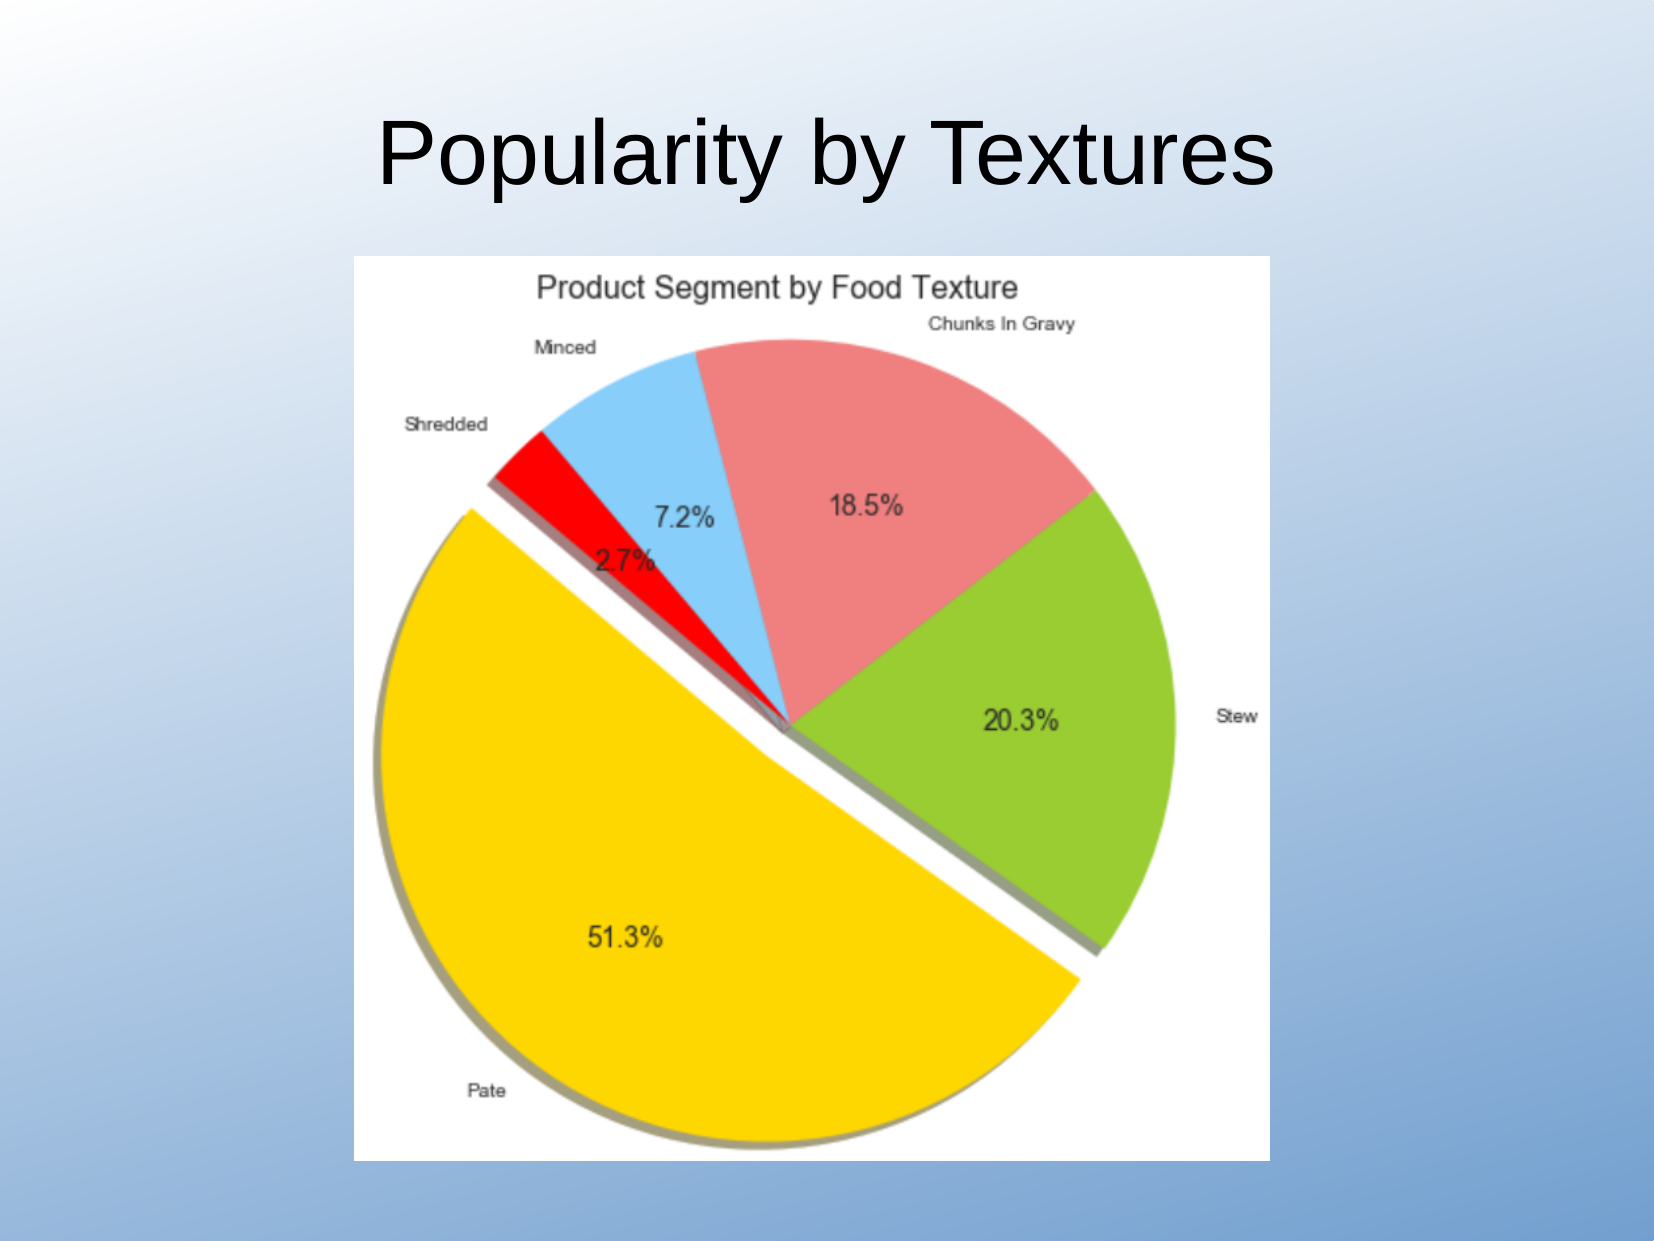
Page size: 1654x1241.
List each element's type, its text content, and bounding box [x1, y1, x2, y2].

picture [354, 256, 1270, 1161]
title Popularity by Textures [82, 49, 1571, 257]
